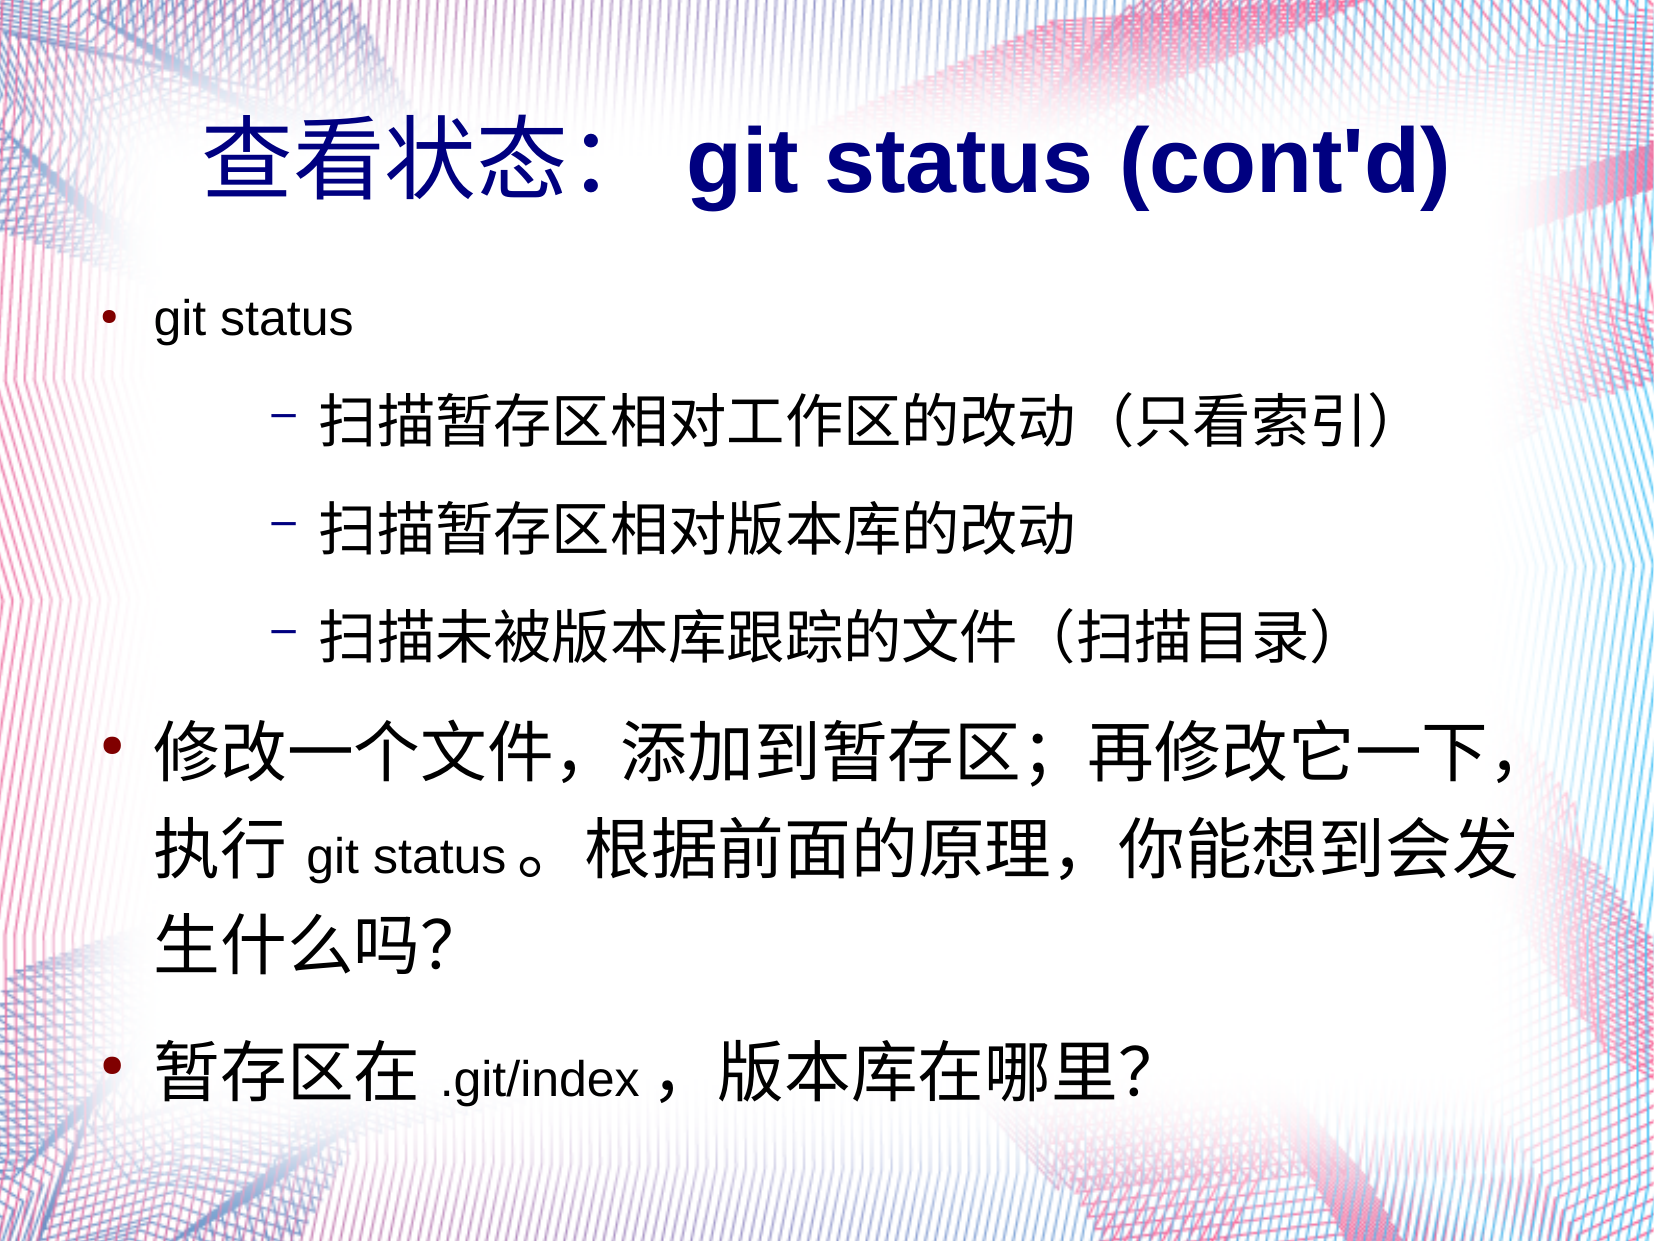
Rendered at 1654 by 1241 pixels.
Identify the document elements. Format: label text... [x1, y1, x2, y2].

title 查看状态：git status (cont'd) [82, 49, 1571, 257]
picture [0, 0, 1654, 1241]
list git status 扫描暂存区相对工作区的改动（只看索引） 扫描暂存区相对版本库的改动 扫描未被版本库跟踪的文件（扫描目录） 修改一个文件，添加到暂存区；再修改它一下，执行git status。根据前面的原理，你能想到会发生什么吗？ 暂存区在.git/index，版本库在哪里？ [82, 290, 1571, 1078]
